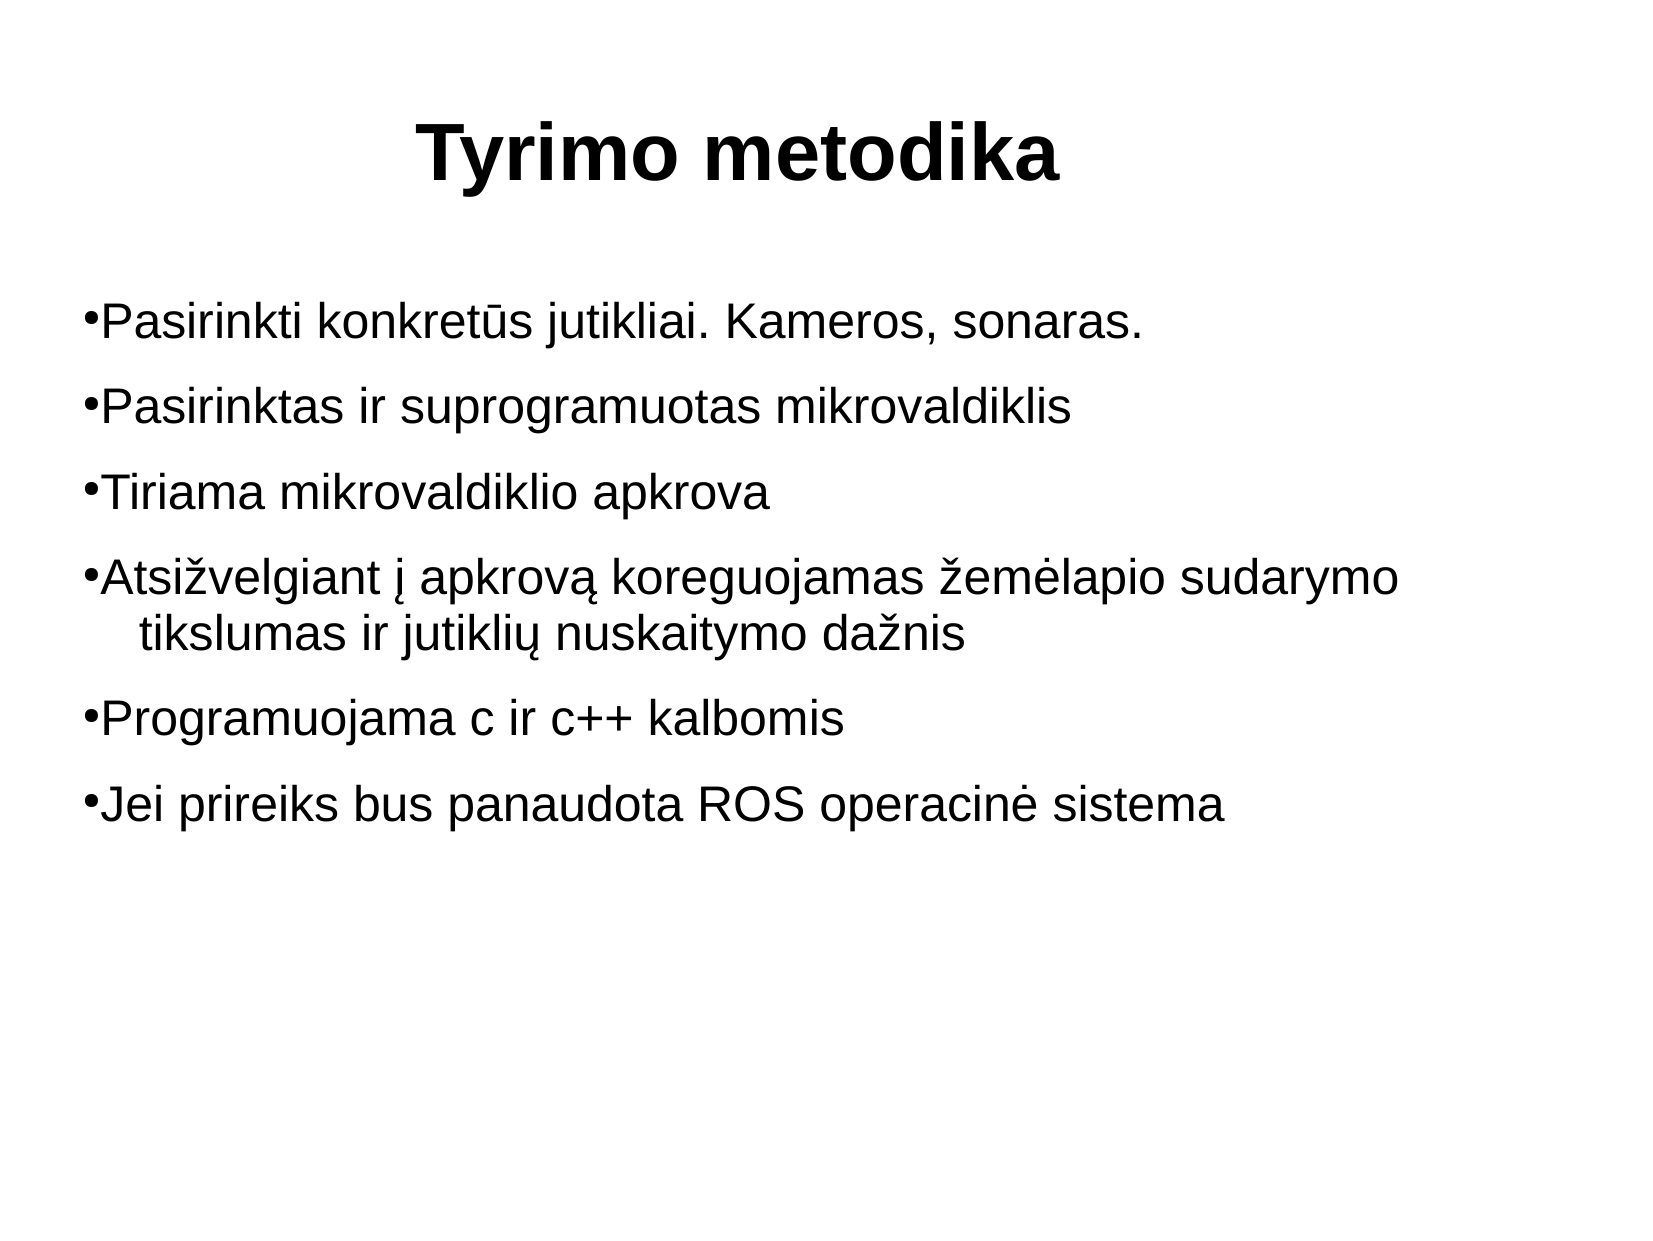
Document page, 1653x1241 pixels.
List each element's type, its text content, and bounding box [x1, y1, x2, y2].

list Pasirinkti konkretūs jutikliai. Kameros, sonaras. Pasirinktas ir suprogramuotas mikrovaldiklis Tiriama mikrovaldiklio apkrova Atsižvelgiant į apkrovą koreguojamas žemėlapio sudarymo tikslumas ir jutiklių nuskaitymo dažnis Programuojama c ir c++ kalbomis Jei prireiks bus panaudota ROS operacinė sistema [82, 290, 1417, 1010]
title Tyrimo metodika [59, 49, 1417, 257]
